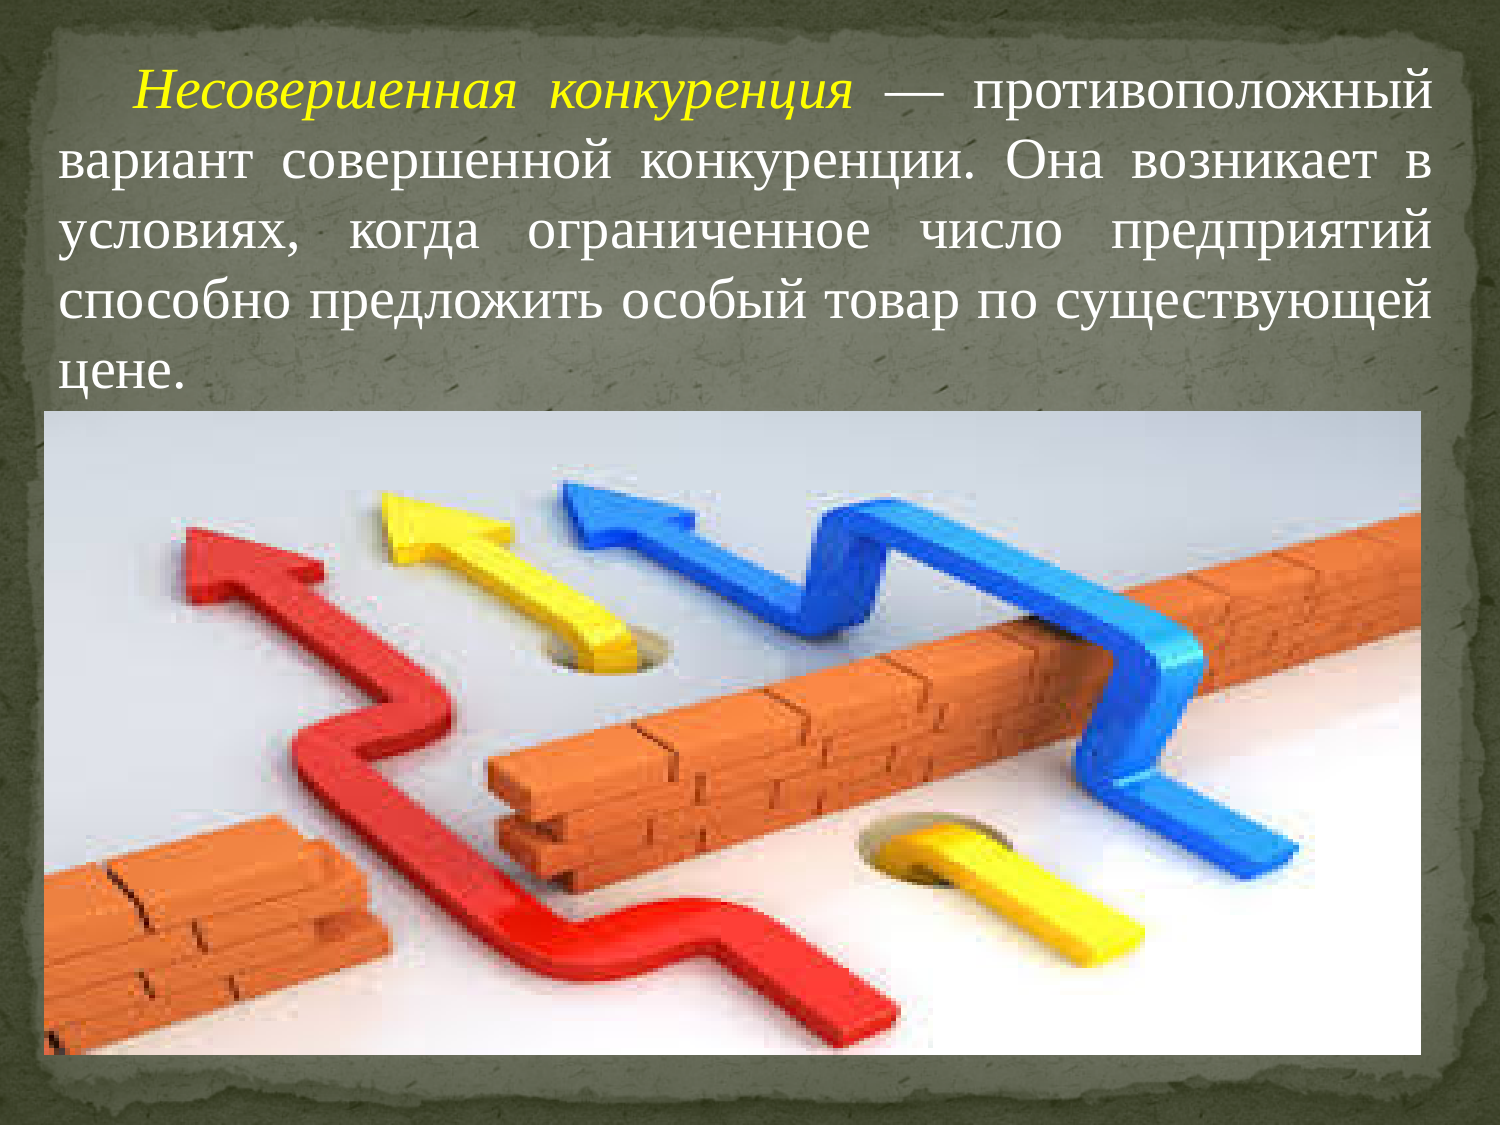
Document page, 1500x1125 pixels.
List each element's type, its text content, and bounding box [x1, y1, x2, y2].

picture [44, 411, 1421, 1055]
text_box Несовершенная конку­ренция — противоположный вариант совершенной конкуренции. Она возникает в условиях, когда ограниченное число предприятий способ­но предложить особый товар по существующей цене. [44, 43, 1454, 408]
